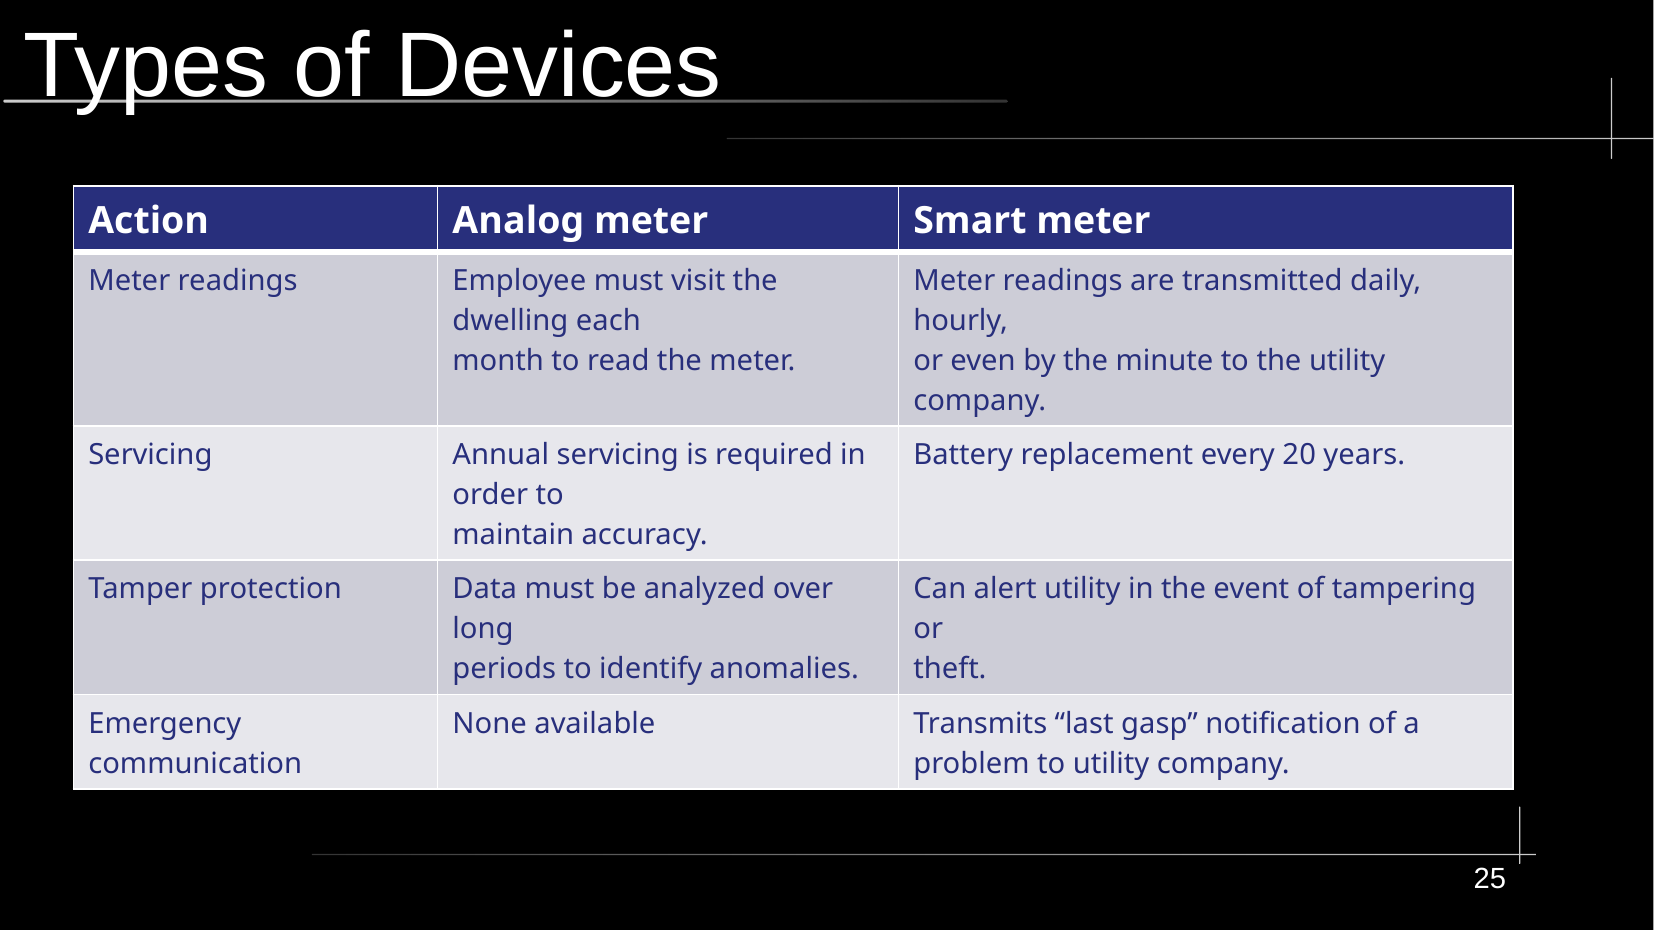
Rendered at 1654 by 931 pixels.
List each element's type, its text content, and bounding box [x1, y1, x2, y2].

table_cell Emergency communication [74, 695, 437, 788]
title Types of Devices [23, 11, 1589, 119]
table_cell Transmits “last gasp” notification of a problem to utility company. [899, 695, 1512, 788]
table_cell Meter readings are transmitted daily, hourly, or even by the minute to the utility company. [899, 255, 1512, 425]
table_header Smart meter [899, 187, 1512, 249]
table_cell None available [438, 695, 898, 788]
table_cell Can alert utility in the event of tampering or theft. [899, 561, 1512, 694]
table_cell Employee must visit the dwelling each month to read the meter. [438, 255, 898, 425]
table_cell Data must be analyzed over long periods to identify anomalies. [438, 561, 898, 694]
table_header Analog meter [438, 187, 898, 249]
table_cell Servicing [74, 427, 437, 559]
table_cell Tamper protection [74, 561, 437, 694]
table_cell Meter readings [74, 255, 437, 425]
table_cell Battery replacement every 20 years. [899, 427, 1512, 559]
table_cell Annual servicing is required in order to maintain accuracy. [438, 427, 898, 559]
table_header Action [74, 187, 437, 249]
